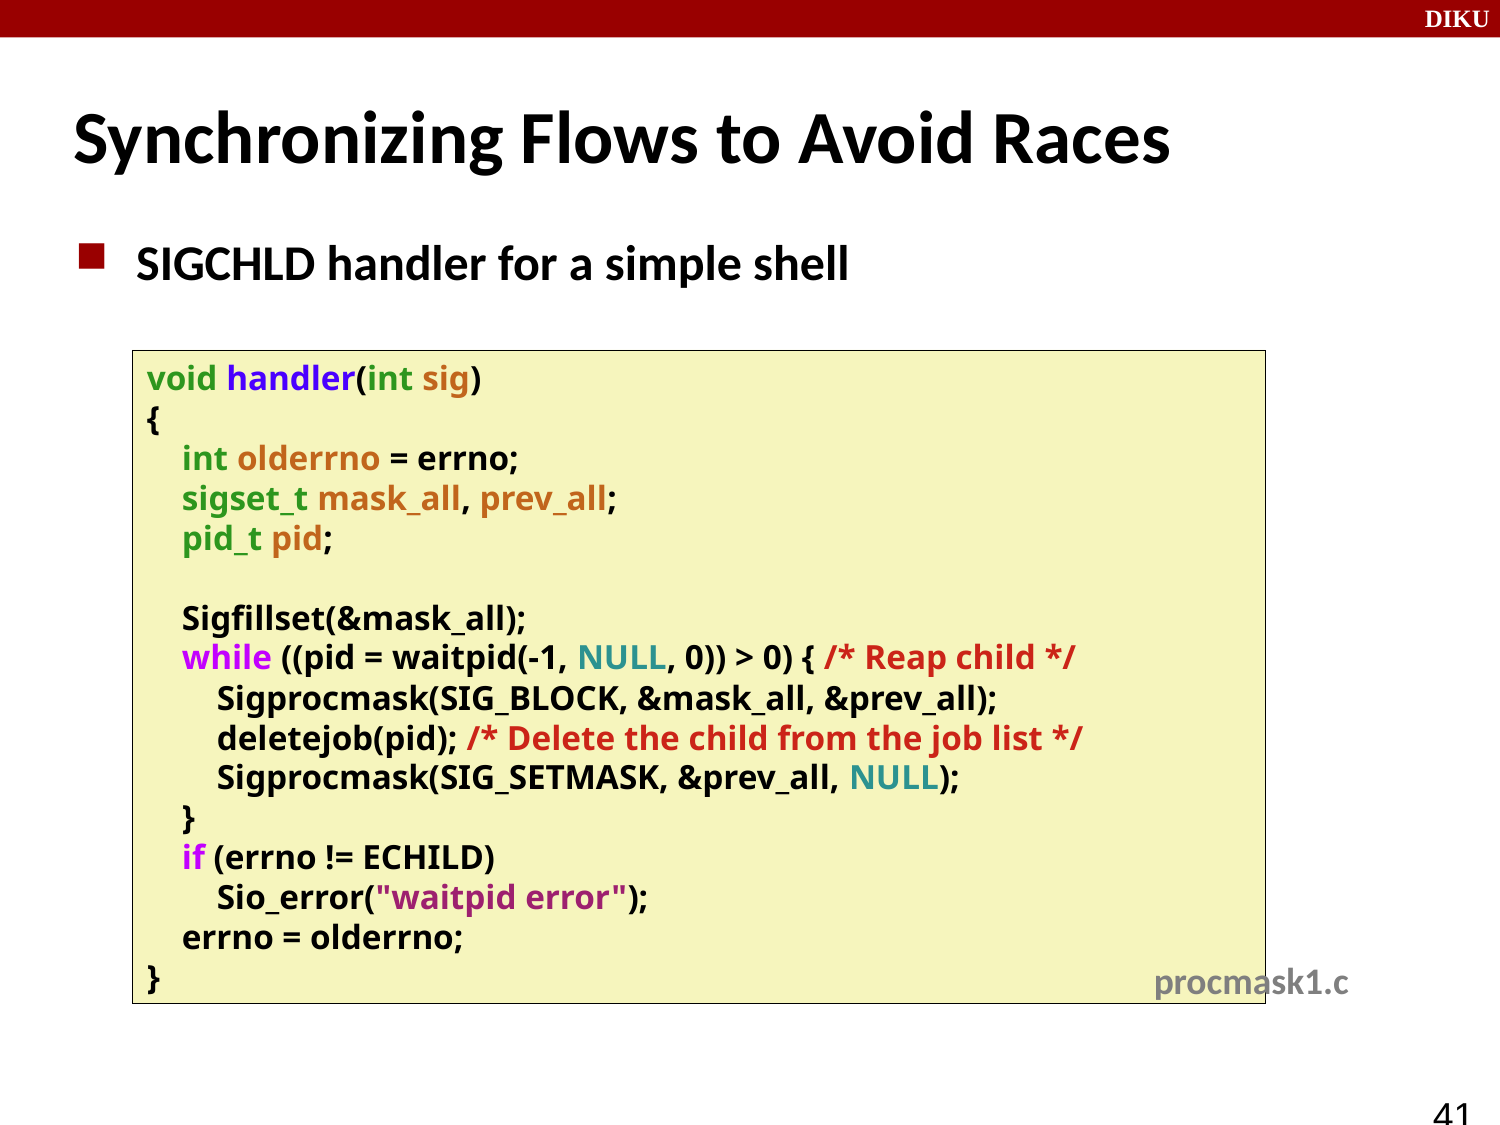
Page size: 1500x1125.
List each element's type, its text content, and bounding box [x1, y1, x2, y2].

text_box SIGCHLD handler for a simple shell [65, 223, 1361, 300]
text_box Synchronizing Flows to Avoid Races [58, 71, 1304, 197]
text_box void handler(int sig) { int olderrno = errno; sigset_t mask_all, prev_all; pid_t pid; Sigfillset(&mask_all); while ((pid = waitpid(-1, NULL, 0)) > 0) { /* Reap child */ Sigprocmask(SIG_BLOCK, &mask_all, &prev_all); deletejob(pid); /* Delete the child from the job list */ Sigprocmask(SIG_SETMASK, &prev_all, NULL); } if (errno != ECHILD) Sio_error("waitpid error"); errno = olderrno; } [132, 349, 1266, 1004]
text_box procmask1.c [1138, 949, 1364, 1010]
